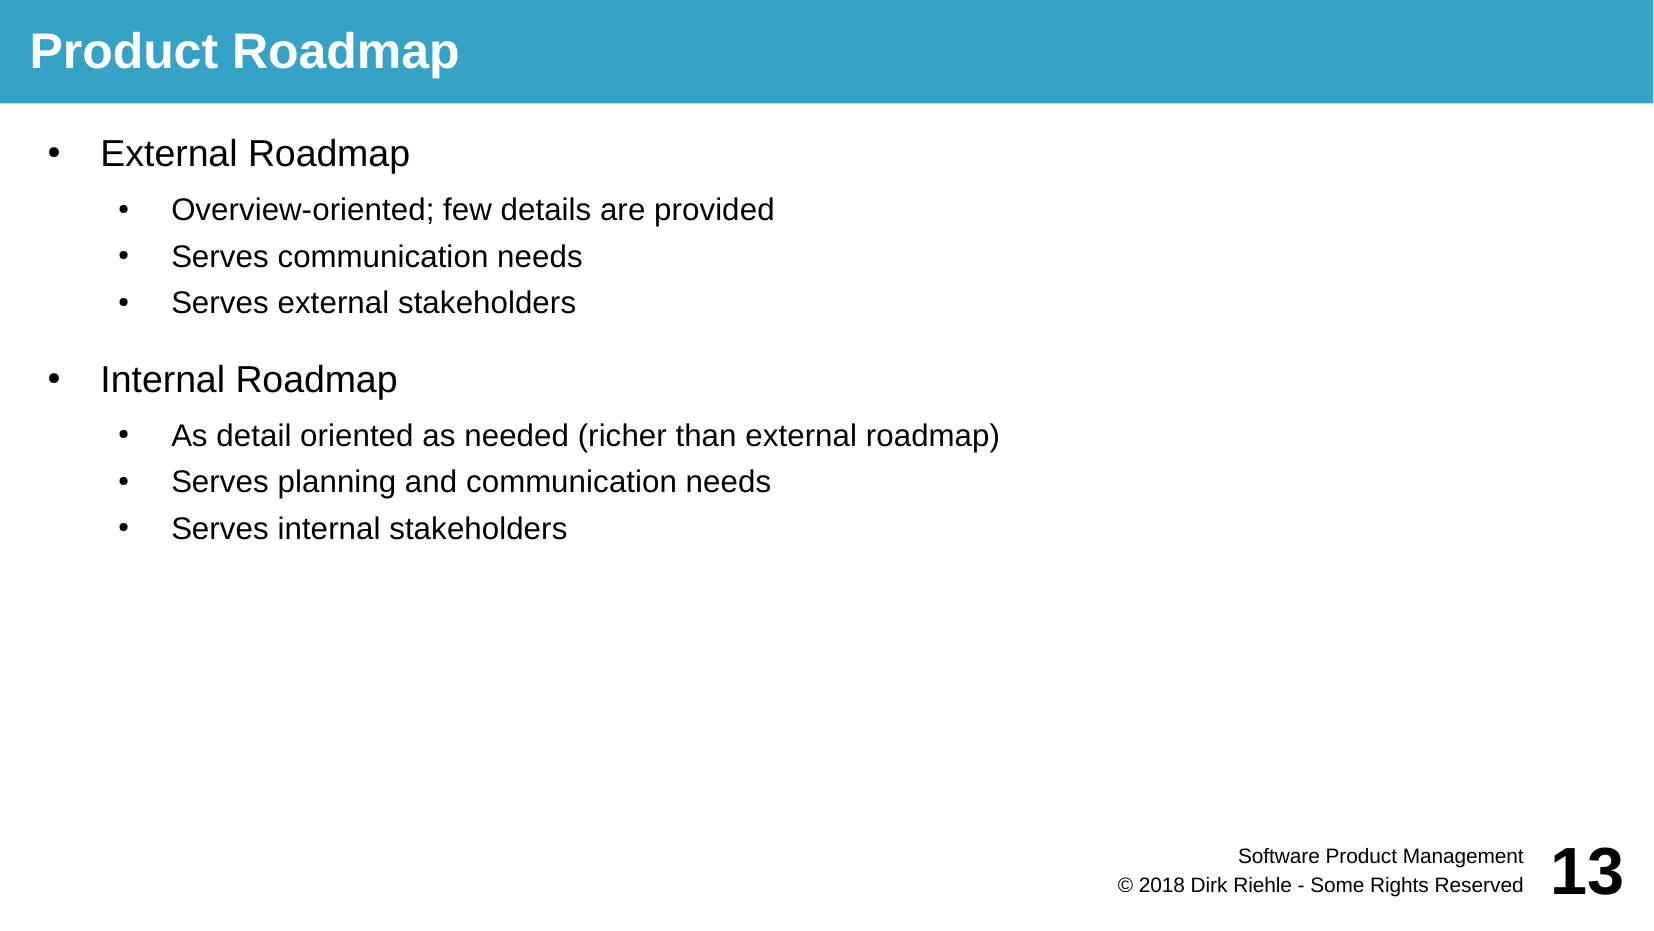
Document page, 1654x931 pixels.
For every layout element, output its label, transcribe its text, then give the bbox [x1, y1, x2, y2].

list External Roadmap Overview-oriented; few details are provided Serves communication needs Serves external stakeholders Internal Roadmap As detail oriented as needed (richer than external roadmap) Serves planning and communication needs Serves internal stakeholders [29, 132, 1625, 813]
title Product Roadmap [0, 0, 1654, 104]
